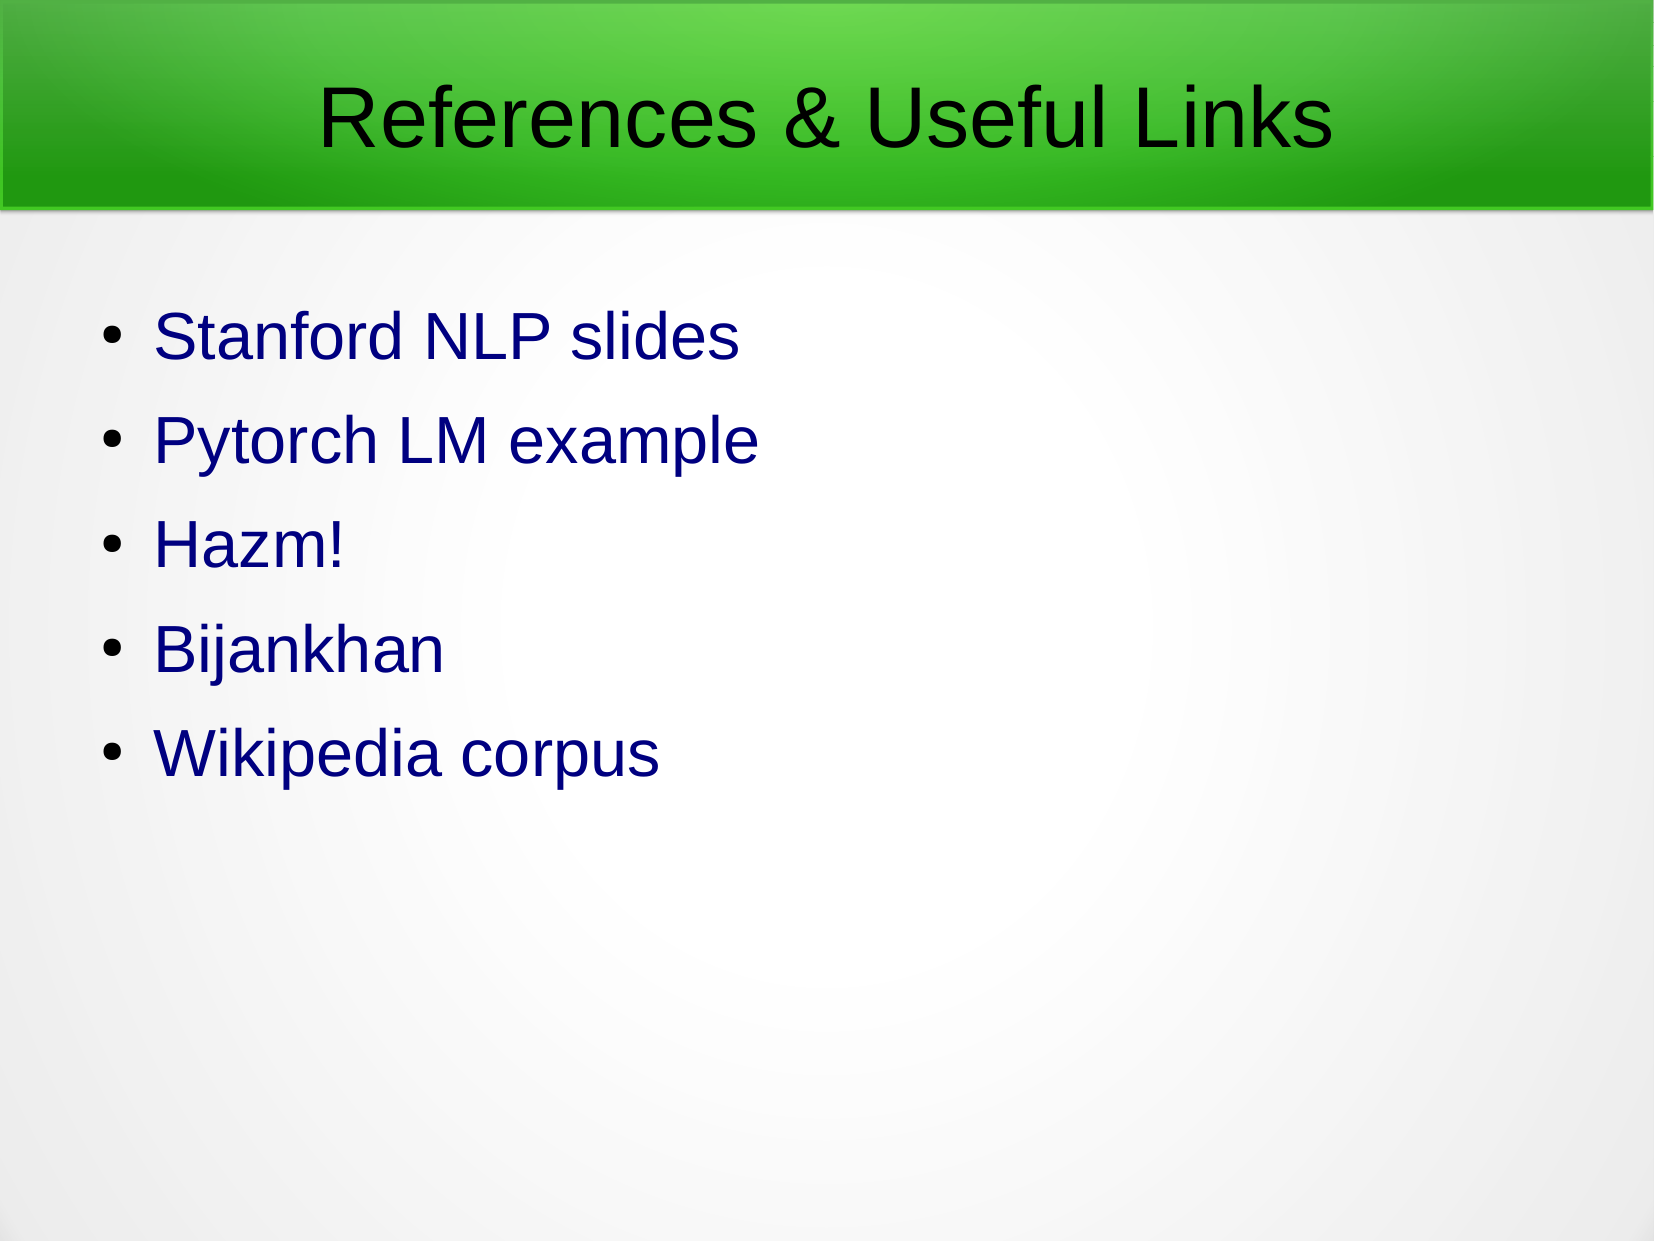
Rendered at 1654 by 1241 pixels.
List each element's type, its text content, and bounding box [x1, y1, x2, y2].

title References & Useful Links [82, 47, 1571, 189]
list Stanford NLP slides Pytorch LM example Hazm! Bijankhan Wikipedia corpus [82, 299, 1571, 1019]
